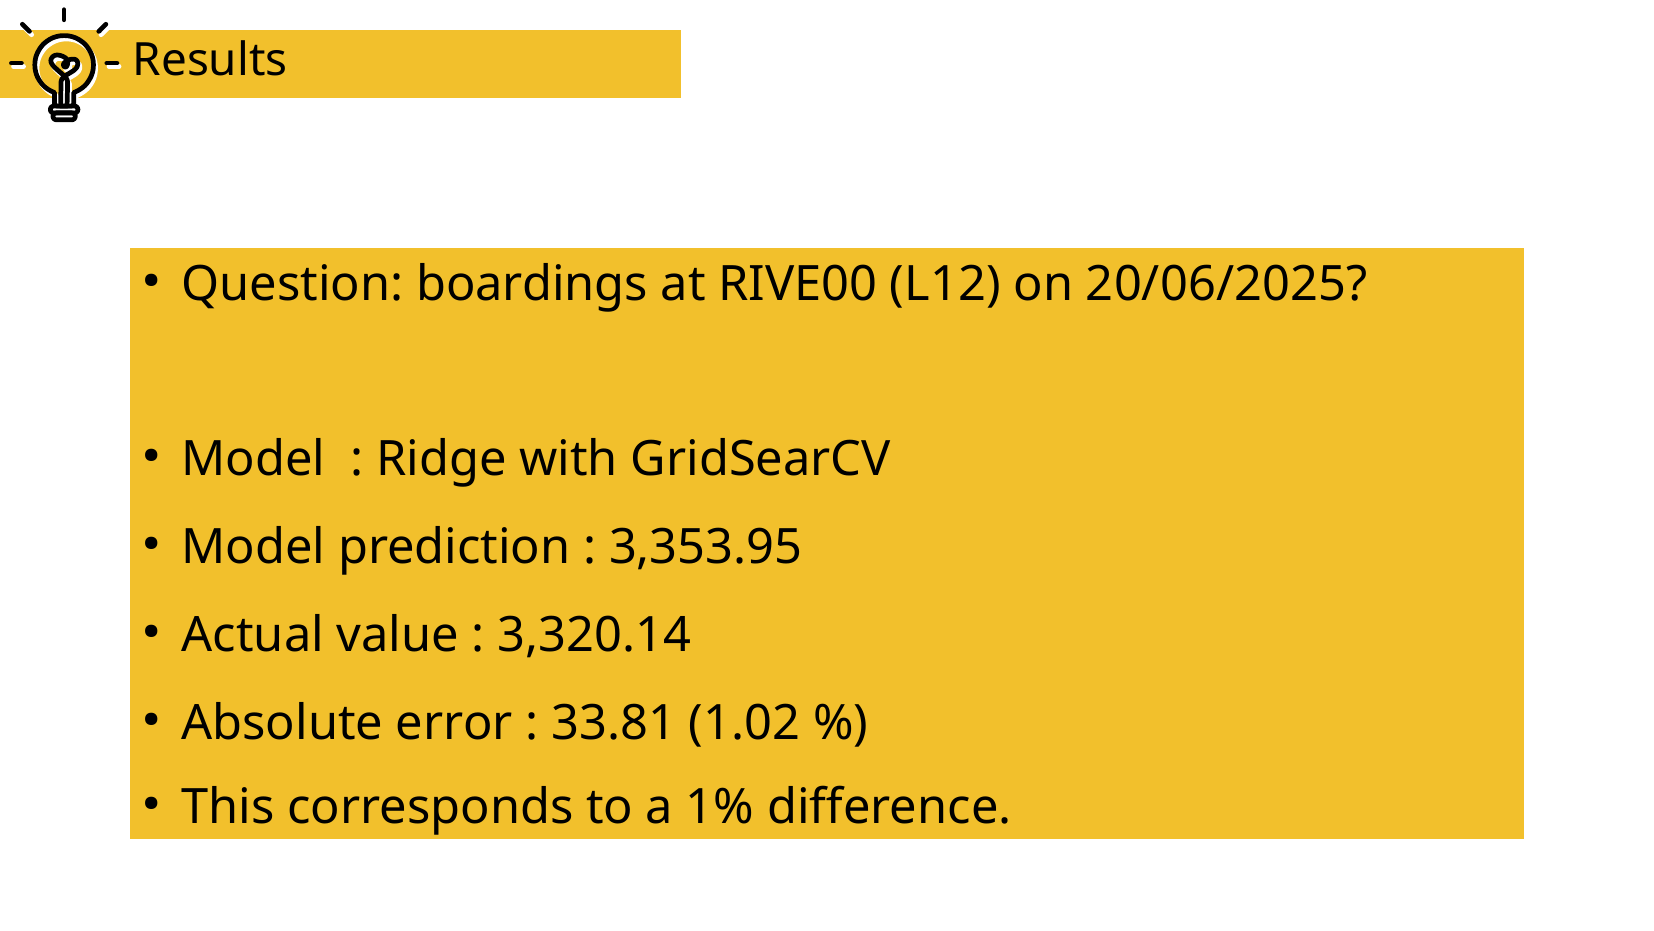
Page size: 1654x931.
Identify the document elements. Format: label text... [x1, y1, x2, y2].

subtitle Results [132, 17, 677, 97]
list Question: boardings at RIVE00 (L12) on 20/06/2025? Model : Ridge with GridSearCV Model prediction : 3,353.95 Actual value : 3,320.14 Absolute error : 33.81 (1.02 %) This corresponds to a 1% difference. [129, 248, 1524, 839]
